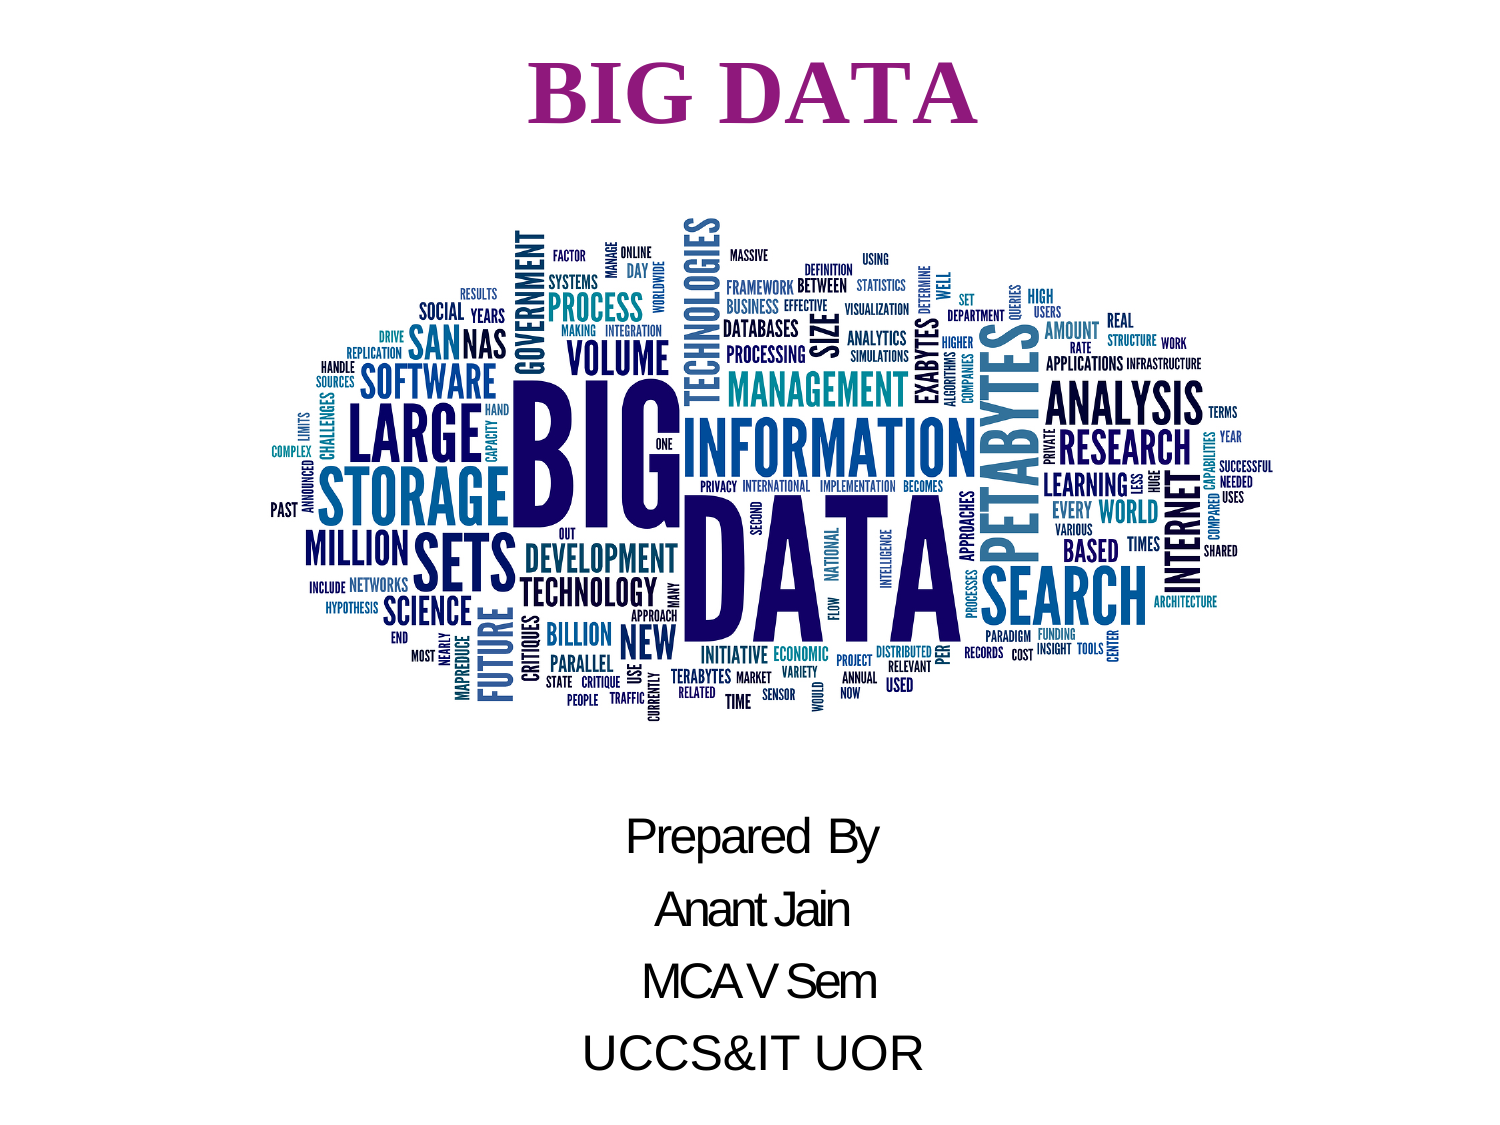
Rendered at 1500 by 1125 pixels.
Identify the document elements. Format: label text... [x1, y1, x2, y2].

text_box Prepared By Anant Jain MCA V Sem UCCS&IT UOR [335, 789, 1170, 1081]
picture [240, 164, 1306, 786]
title BIG DATA [525, 29, 990, 164]
